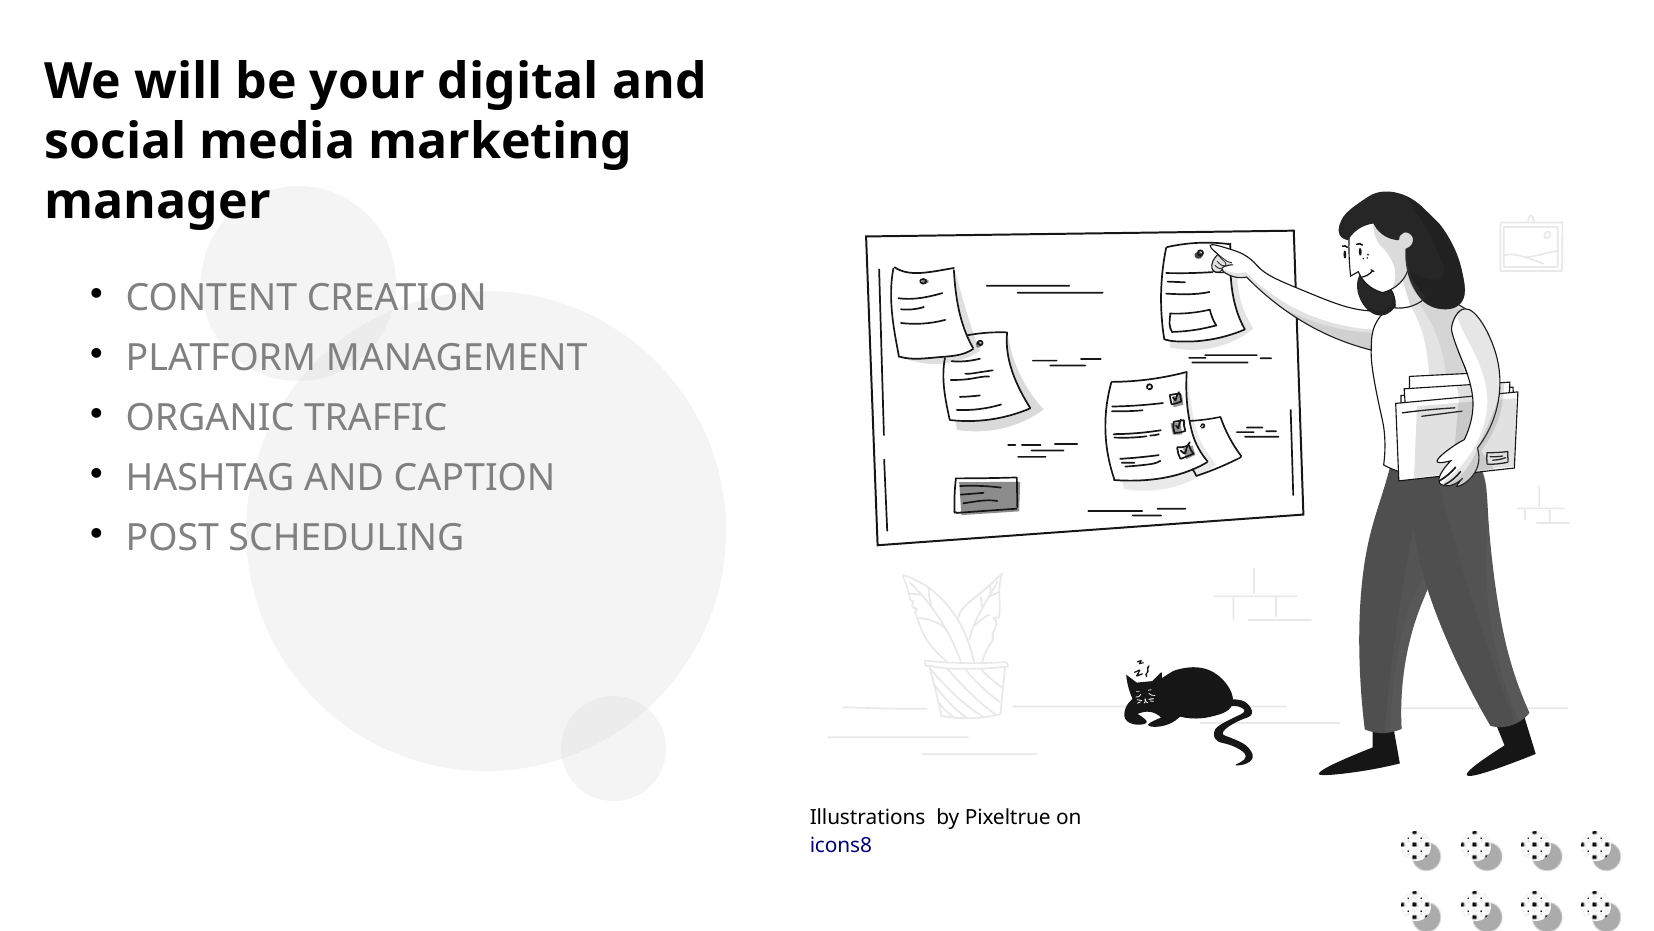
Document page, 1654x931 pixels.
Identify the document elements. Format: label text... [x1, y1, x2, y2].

picture [1400, 830, 1432, 862]
text_box We will be your digital and social media marketing manager [29, 41, 857, 114]
picture [1520, 831, 1552, 862]
text_box CONTENT CREATION PLATFORM MANAGEMENT ORGANIC TRAFFIC HASHTAG AND CAPTION POST SCHEDULING [75, 265, 1063, 680]
picture [1520, 890, 1552, 922]
picture [1460, 830, 1492, 862]
picture [1580, 890, 1612, 922]
picture [1581, 830, 1612, 862]
picture [1400, 891, 1432, 922]
picture [1461, 890, 1492, 922]
